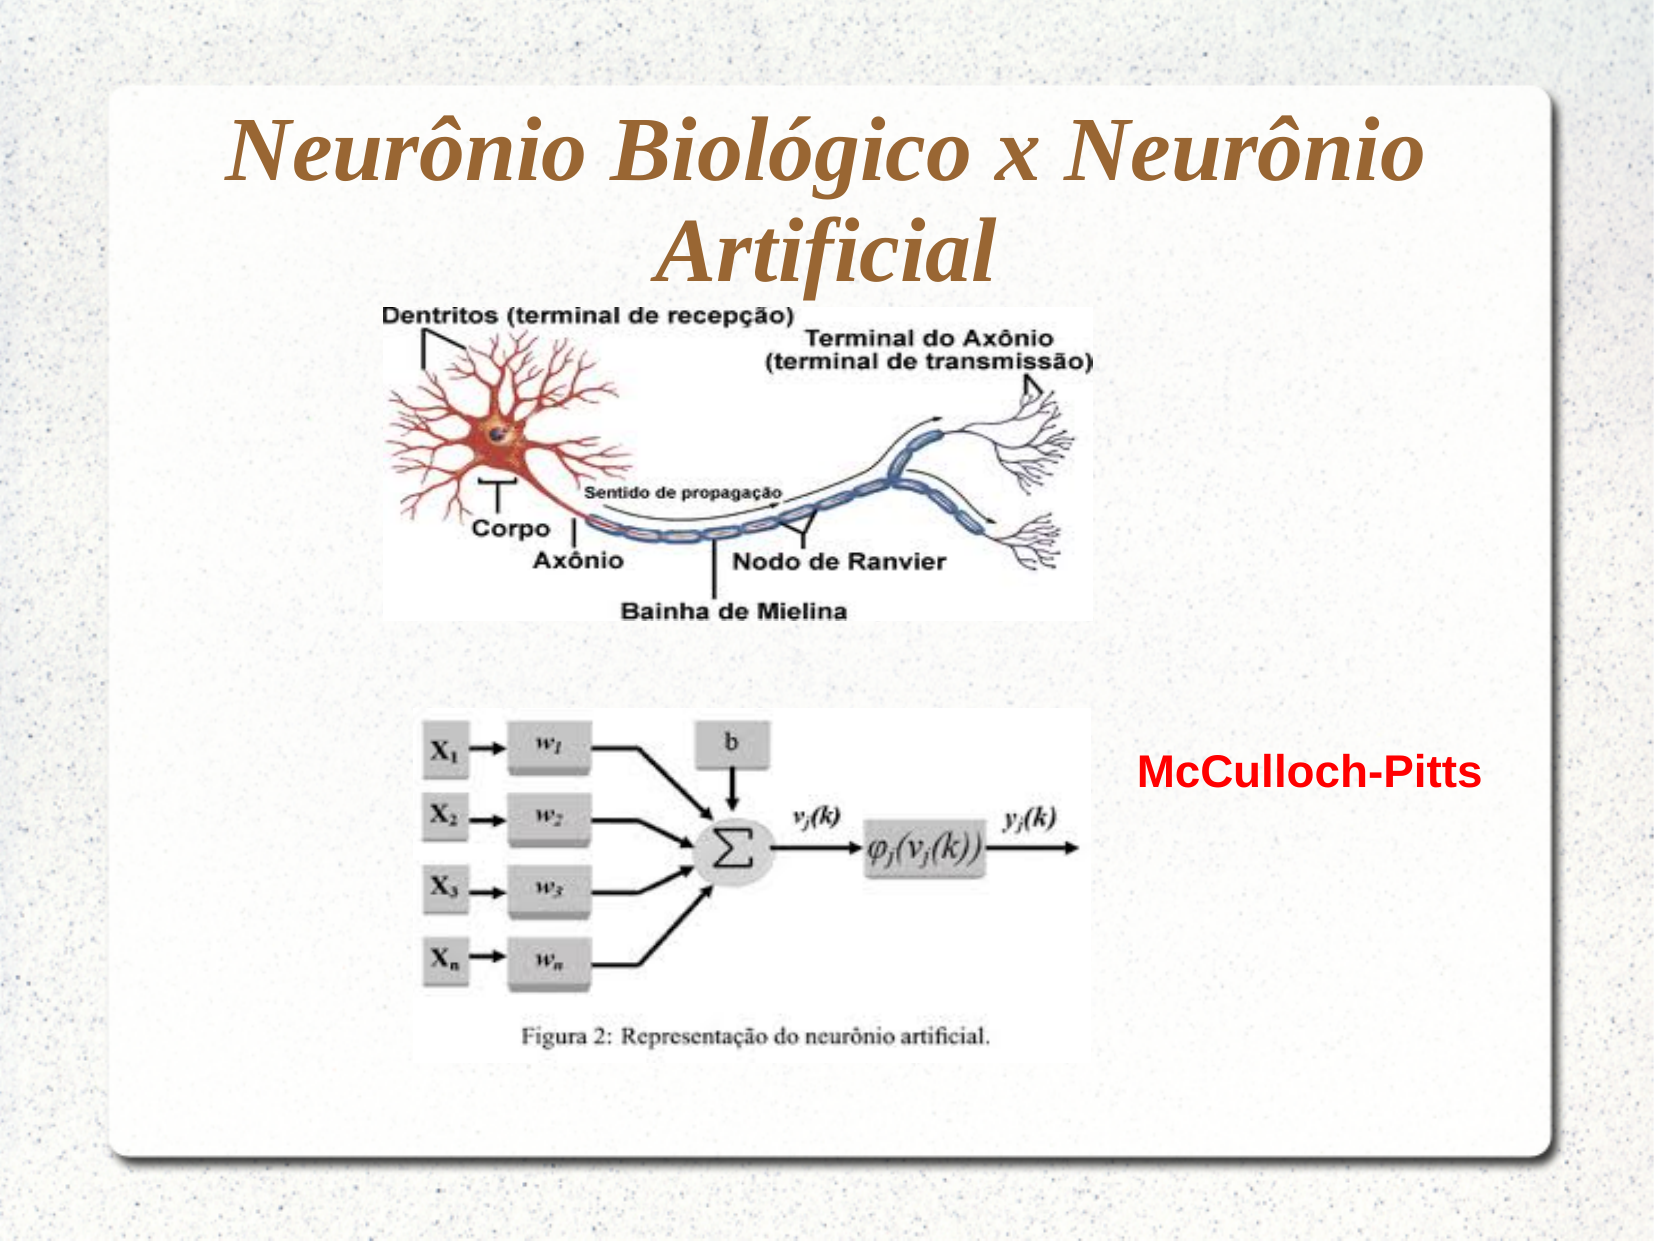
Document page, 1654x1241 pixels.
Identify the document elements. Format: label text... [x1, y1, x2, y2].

title Neurônio Biológico x Neurônio Artificial [118, 96, 1536, 304]
list [147, 336, 1506, 1241]
picture [0, 0, 1654, 1241]
text_box McCulloch-Pitts [1122, 738, 1506, 806]
picture [413, 708, 1091, 1063]
